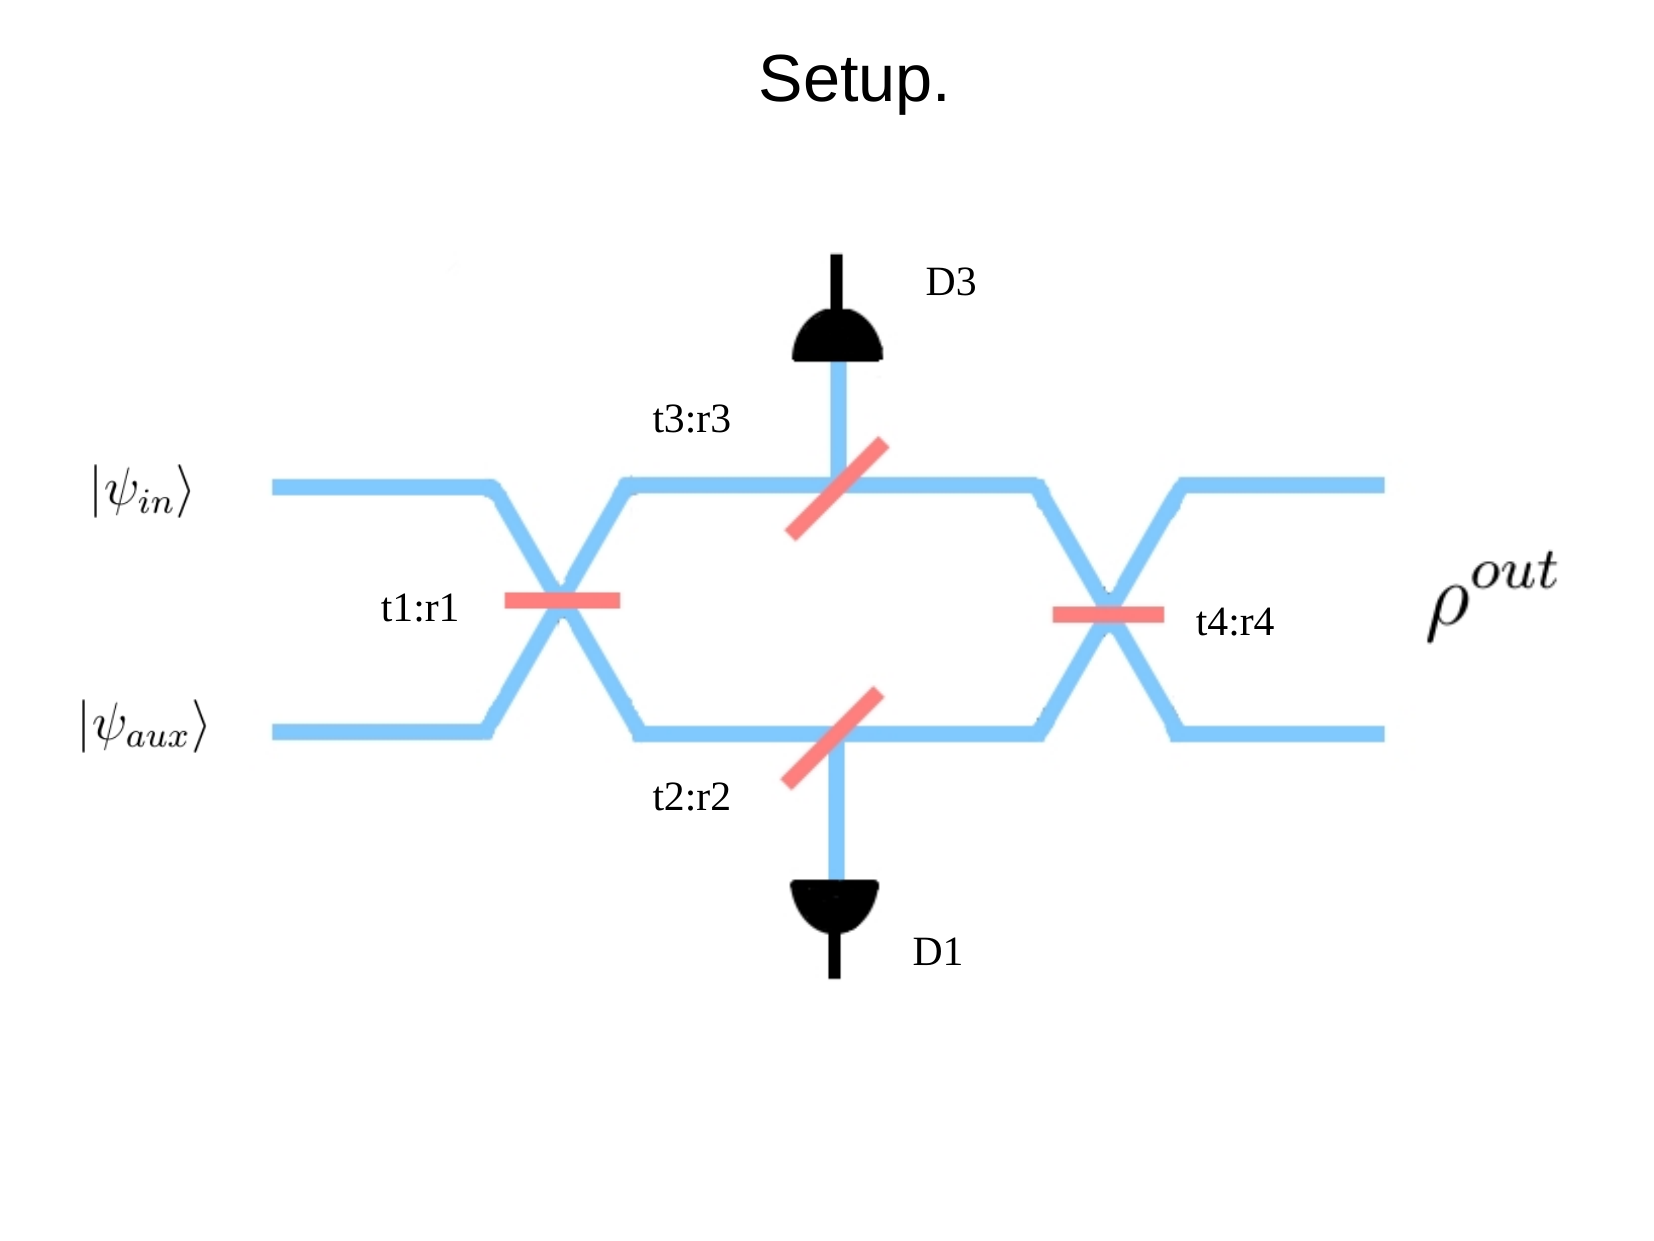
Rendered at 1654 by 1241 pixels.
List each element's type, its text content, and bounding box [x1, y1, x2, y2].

text_box t1:r1 [366, 576, 485, 638]
text_box t3:r3 [637, 387, 756, 449]
text_box t4:r4 [1181, 590, 1300, 652]
text_box Setup. [744, 33, 969, 124]
text_box D1 [897, 921, 981, 983]
text_box t2:r2 [637, 765, 756, 827]
picture [59, 437, 201, 532]
picture [47, 673, 213, 780]
picture [245, 224, 1583, 1004]
text_box D3 [910, 250, 1006, 312]
